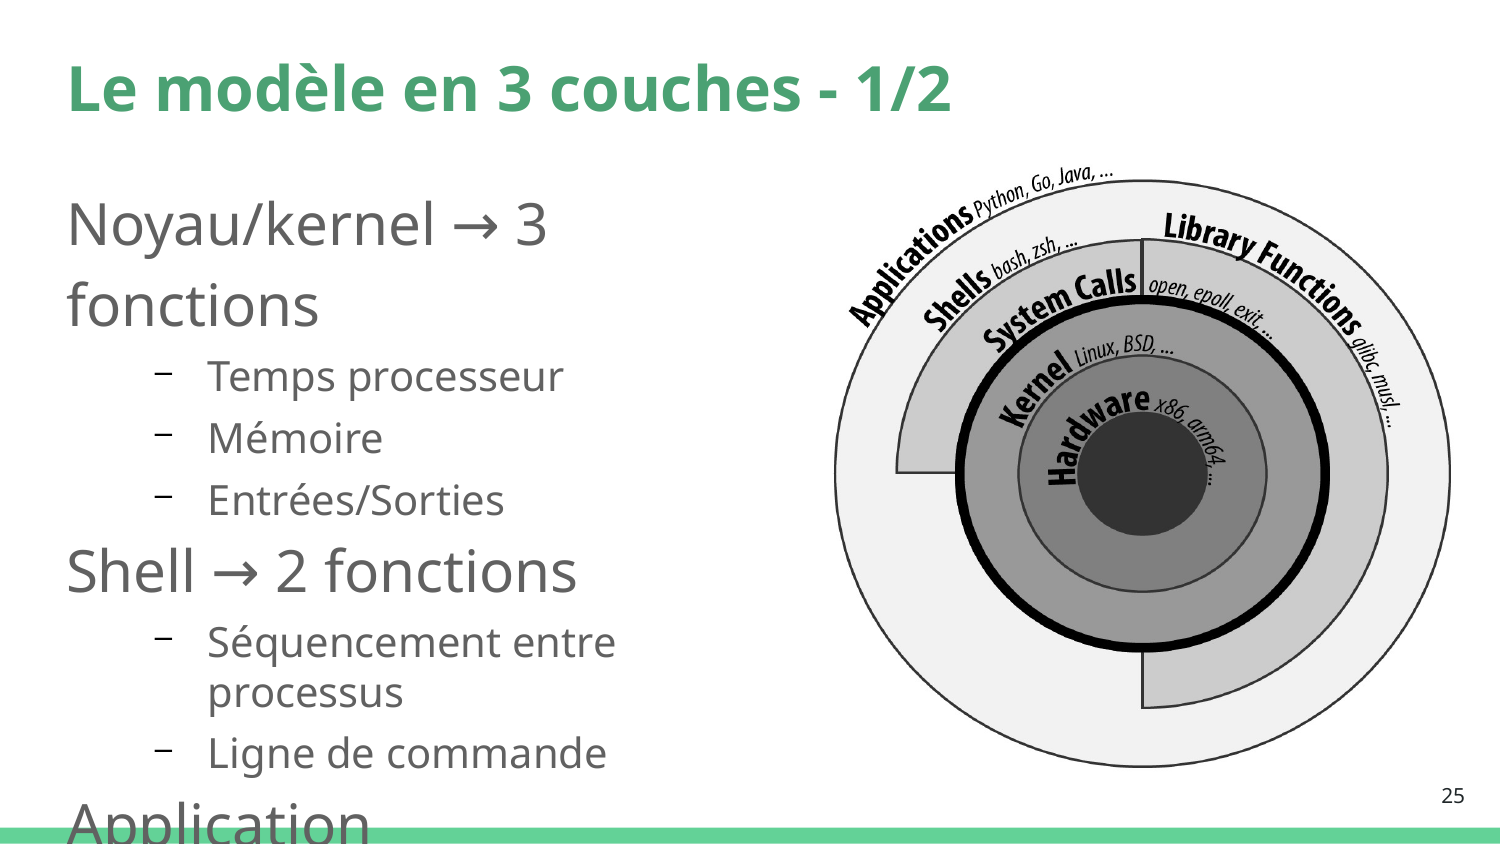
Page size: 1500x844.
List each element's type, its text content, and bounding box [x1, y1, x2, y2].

list Noyau/kernel → 3 fonctions Temps processeur Mémoire Entrées/Sorties Shell → 2 fonctions Séquencement entre processus Ligne de commande Application Tous les processus utilisateur [51, 161, 827, 817]
slide_number <numéro> [1389, 764, 1480, 830]
picture [826, 145, 1467, 773]
title Le modèle en 3 couches - 1/2 [51, 23, 1449, 117]
